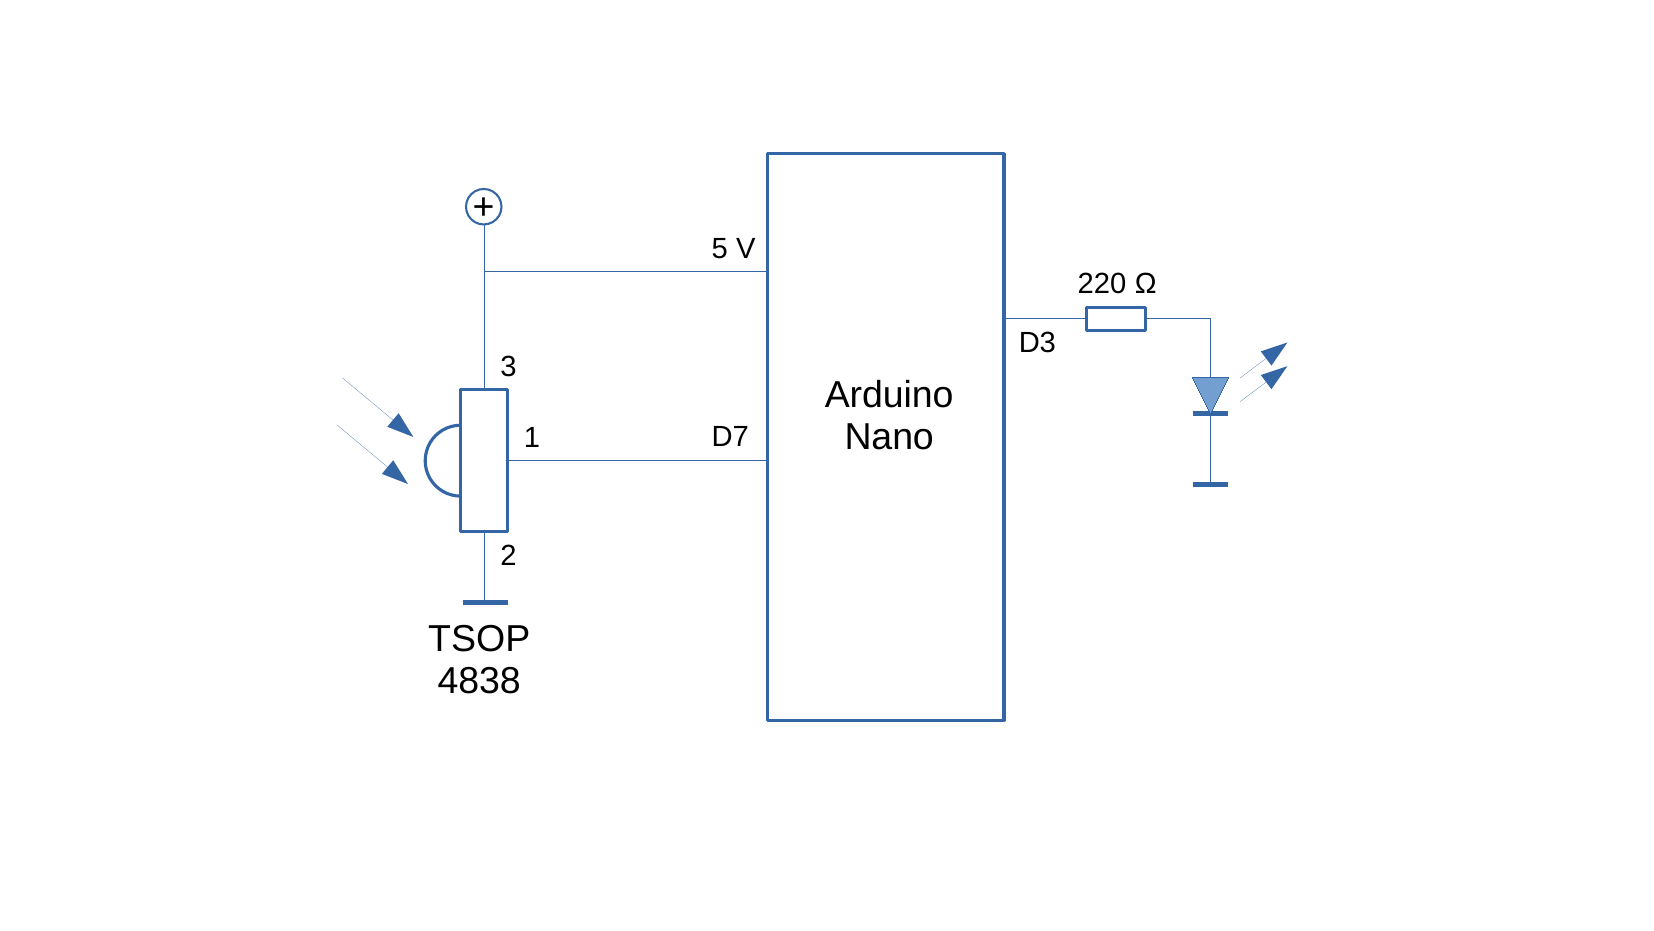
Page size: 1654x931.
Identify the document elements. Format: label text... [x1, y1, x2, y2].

text_box 220 Ω [1062, 259, 1182, 308]
text_box Arduino Nano [810, 366, 969, 465]
text_box D7 [696, 413, 768, 461]
text_box 2 [485, 531, 532, 580]
text_box + [466, 188, 502, 225]
text_box [767, 153, 1004, 721]
text_box 3 [485, 342, 532, 391]
text_box D3 [1003, 318, 1075, 367]
text_box 5 V [696, 224, 779, 273]
text_box 1 [509, 413, 556, 461]
text_box [1192, 377, 1229, 414]
text_box [425, 389, 508, 532]
text_box TSOP 4838 [413, 609, 546, 709]
text_box [1086, 307, 1146, 331]
